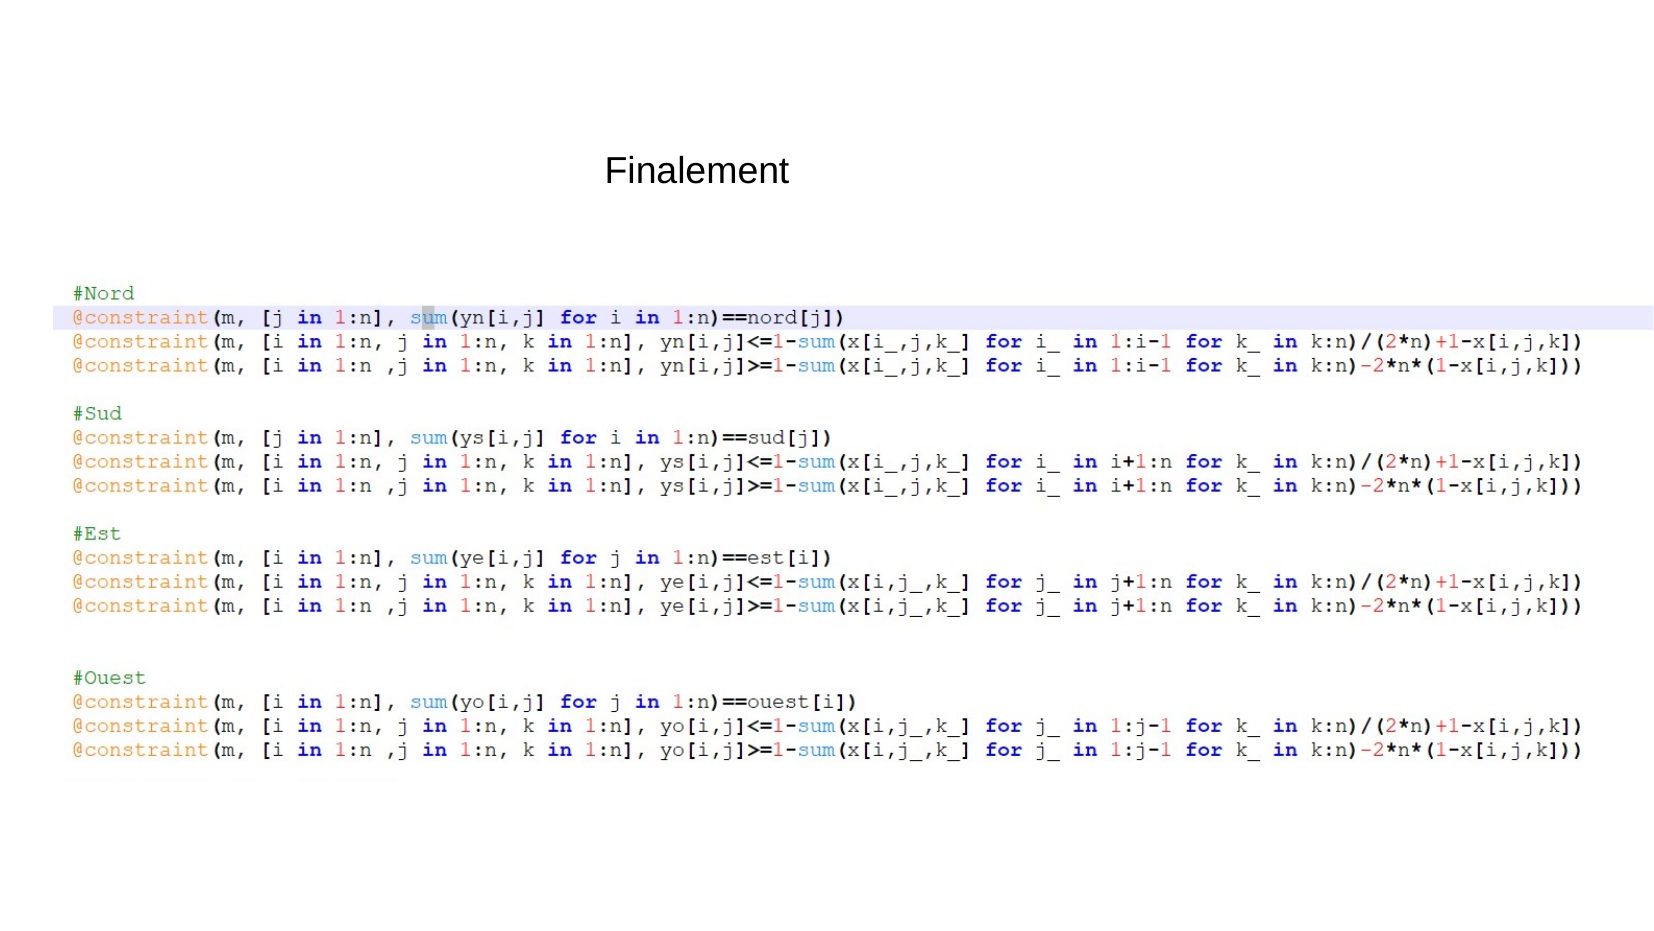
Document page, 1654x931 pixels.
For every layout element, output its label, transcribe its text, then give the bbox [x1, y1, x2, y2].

picture [53, 265, 1654, 781]
text_box Finalement [589, 142, 805, 200]
